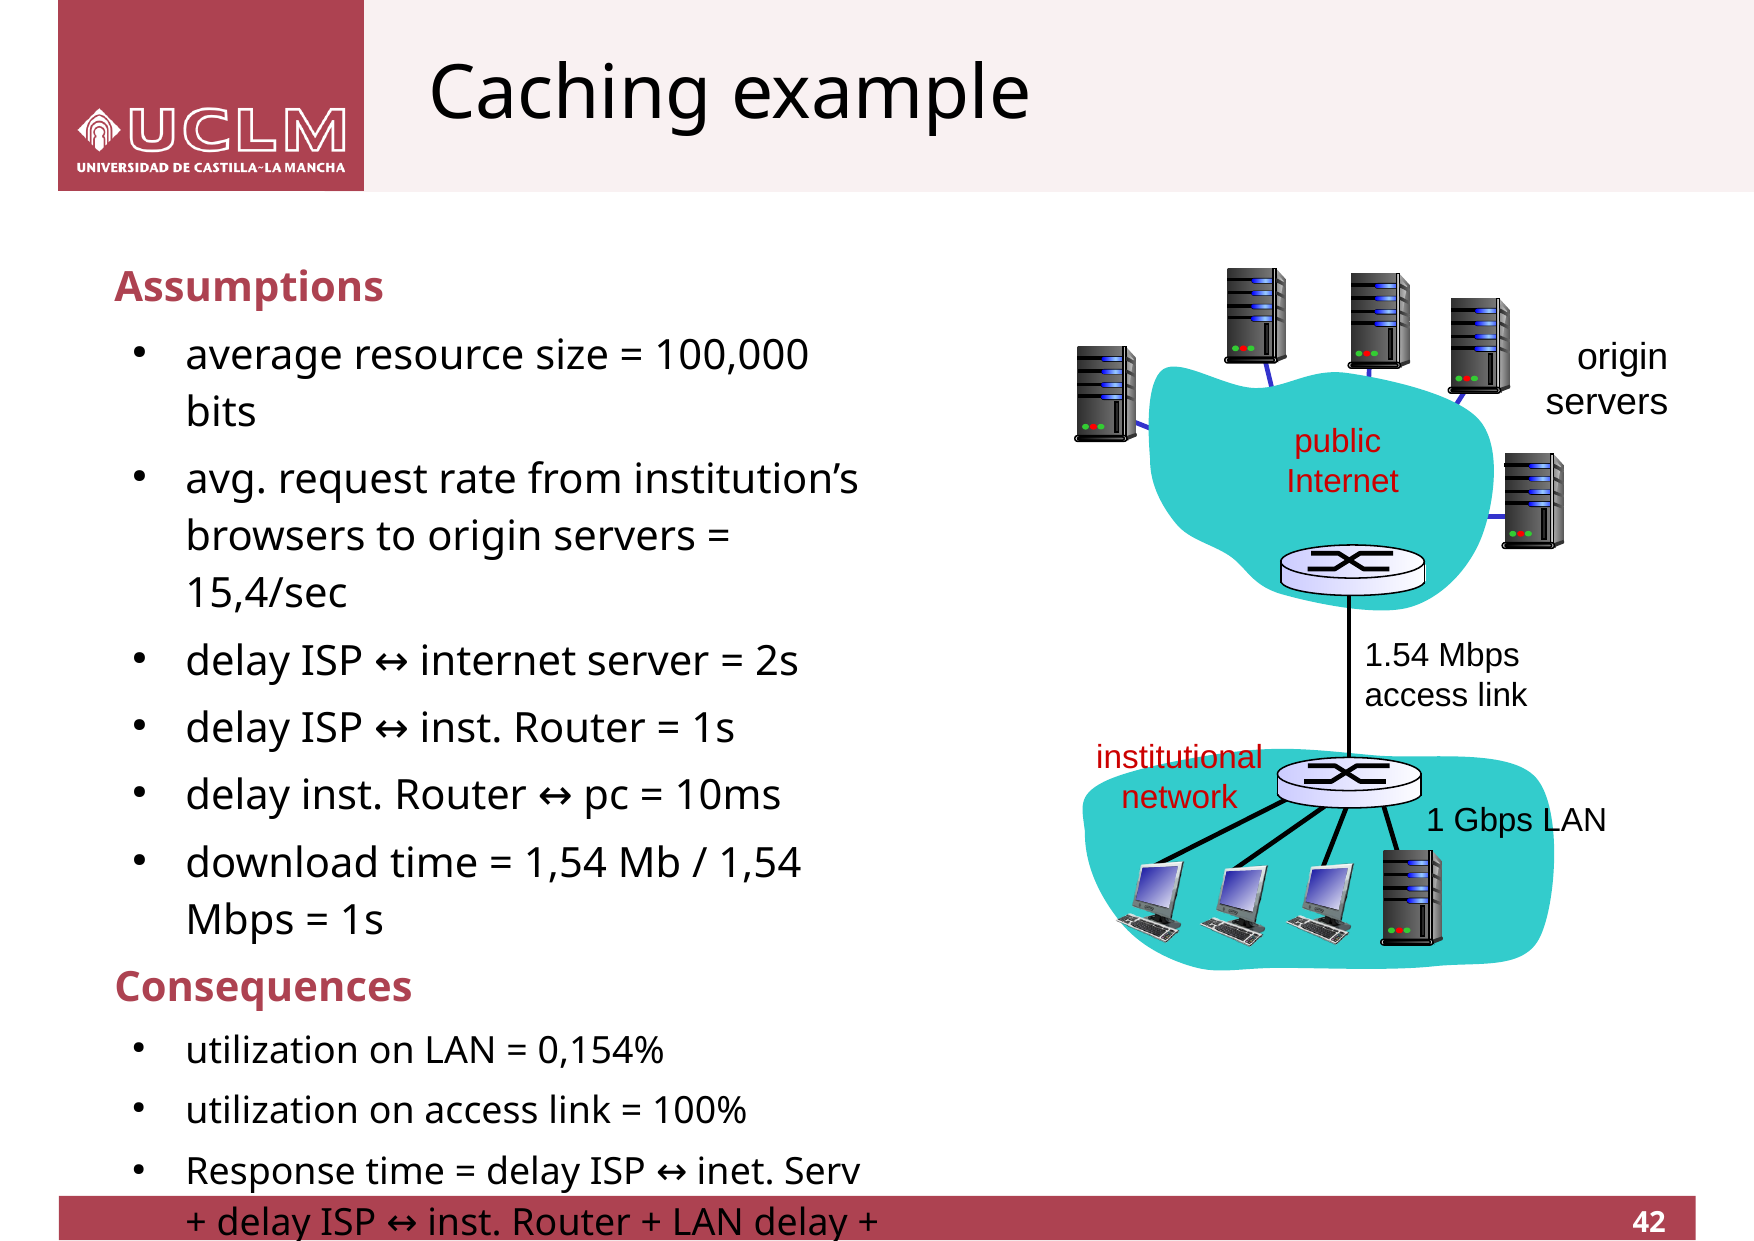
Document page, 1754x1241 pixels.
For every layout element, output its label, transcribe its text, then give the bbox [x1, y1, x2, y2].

text_box public Internet [1262, 411, 1414, 508]
text_box [1502, 453, 1565, 549]
text_box [1151, 748, 1555, 971]
text_box [1074, 346, 1137, 442]
text_box [1348, 273, 1411, 369]
text_box [1224, 268, 1287, 363]
text_box 1 Gbps LAN [1411, 790, 1623, 846]
title Caching example [413, 0, 1667, 198]
text_box [1135, 866, 1178, 909]
text_box [1219, 869, 1262, 912]
list Assumptions average resource size = 100,000 bits avg. request rate from institution’s browsers to origin servers = 15,4/sec delay ISP ↔ internet server = 2s delay ISP ↔ inst. Router = 1s delay inst. Router ↔ pc = 10ms download time = 1,54 Mb / 1,54 Mbps = 1s Consequences utilization on LAN = 0,154% utilization on access link = 100% Response time = delay ISP ↔ inet. Serv + delay ISP ↔ inst. Router + LAN delay + down. Time = 4.01 s [99, 249, 899, 1223]
text_box [1305, 868, 1348, 910]
picture [1099, 857, 1356, 953]
text_box [1083, 824, 1230, 890]
text_box origin servers [1530, 324, 1684, 431]
text_box [1148, 366, 1494, 611]
text_box 1.54 Mbps access link [1349, 625, 1545, 721]
text_box [1448, 298, 1511, 394]
picture [58, 0, 364, 191]
text_box institutional network [1081, 727, 1279, 824]
